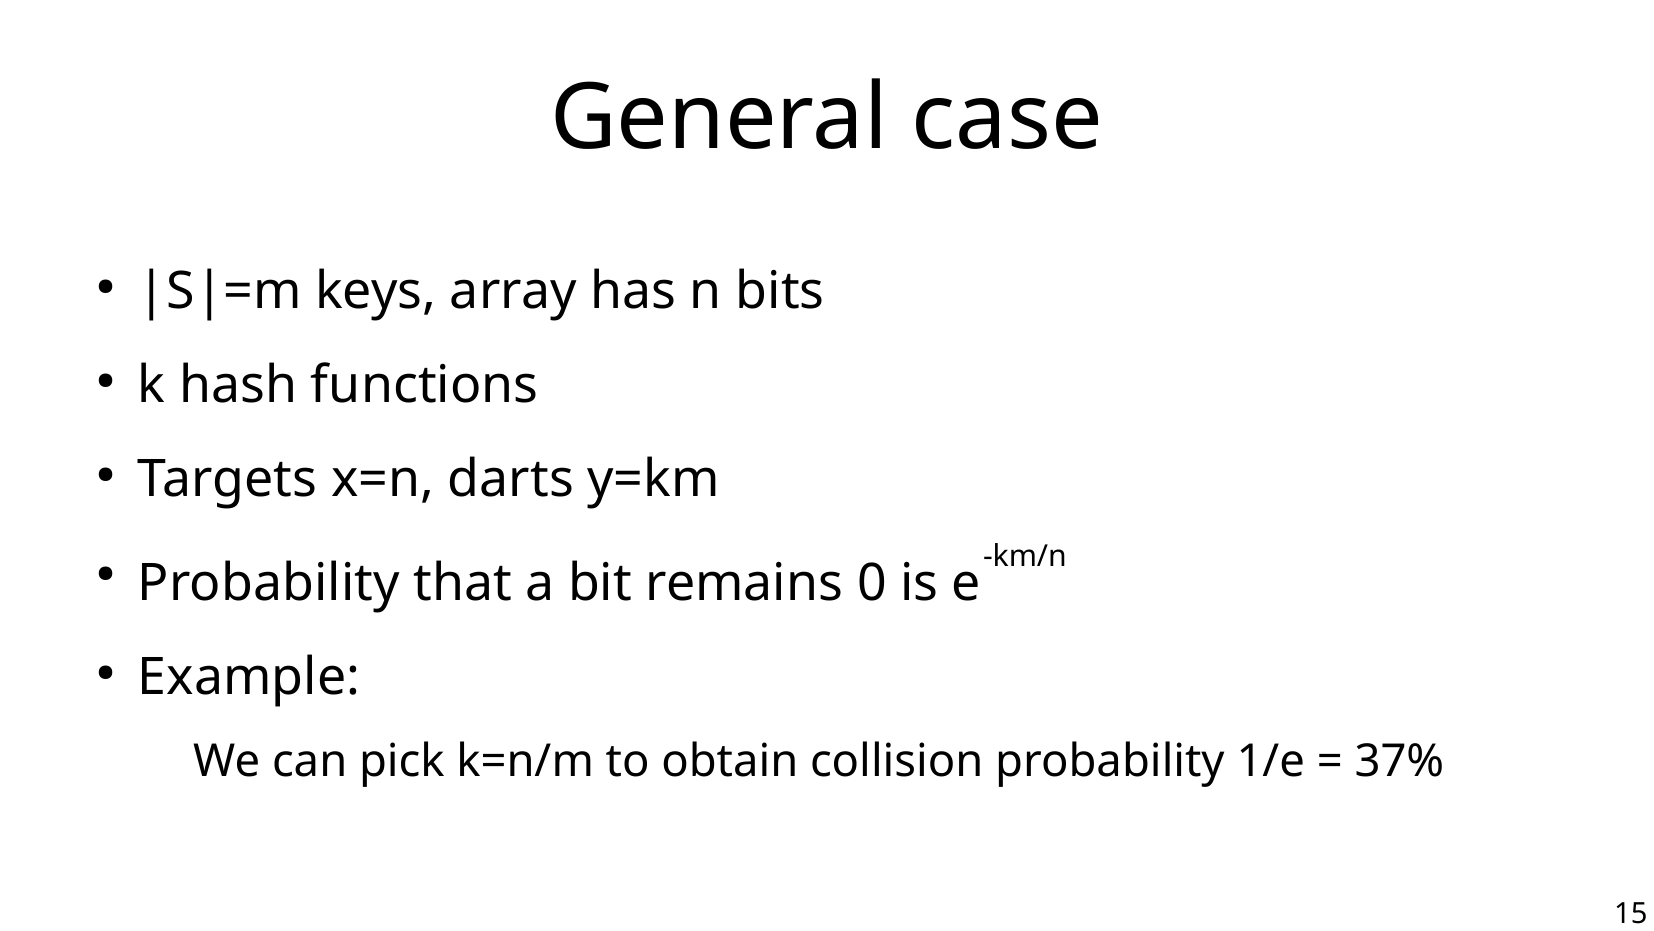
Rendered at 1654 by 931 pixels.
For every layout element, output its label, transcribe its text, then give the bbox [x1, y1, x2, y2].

title General case [82, 1, 1571, 226]
list |S|=m keys, array has n bits k hash functions Targets x=n, darts y=km Probability that a bit remains 0 is e-km/n Example: We can pick k=n/m to obtain collision probability 1/e = 37% [82, 253, 1571, 793]
